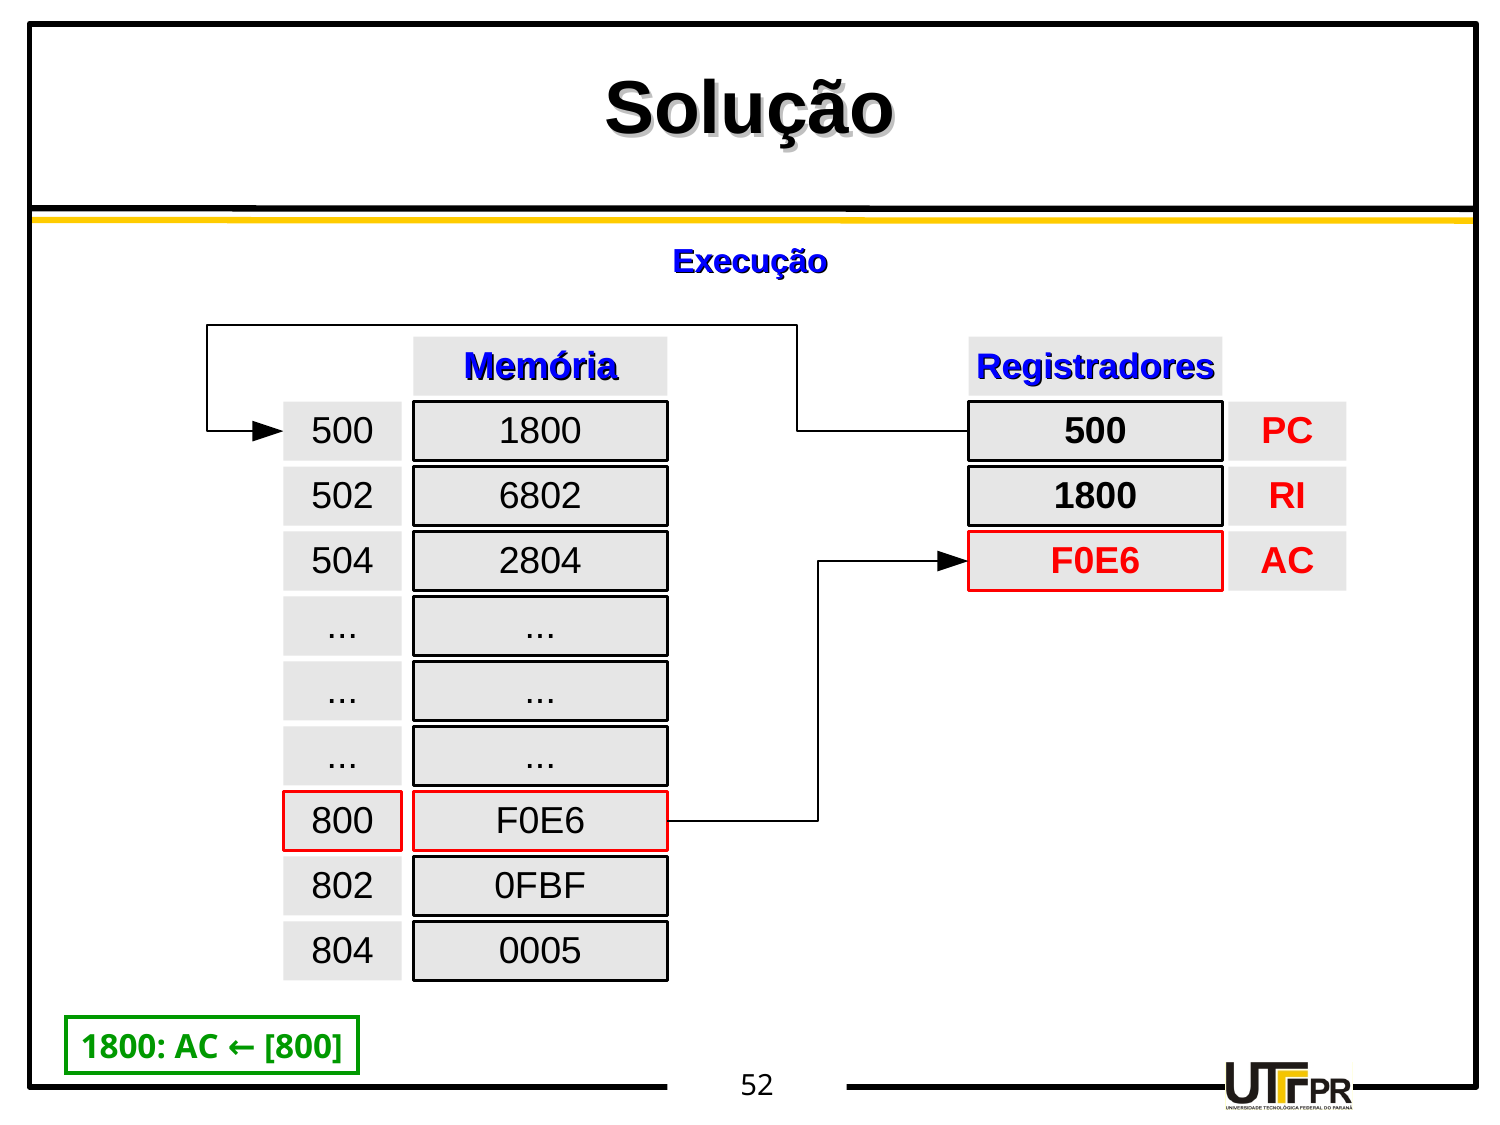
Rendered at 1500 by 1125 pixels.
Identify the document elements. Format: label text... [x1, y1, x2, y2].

text_box ... [413, 596, 668, 656]
text_box ... [283, 661, 402, 721]
text_box 1800 [968, 466, 1223, 526]
text_box F0E6 [968, 531, 1223, 591]
text_box AC [1228, 531, 1347, 591]
text_box 500 [968, 401, 1223, 461]
text_box ... [283, 726, 402, 786]
text_box PC [1228, 401, 1347, 461]
text_box ... [283, 596, 402, 656]
text_box 1800: AC ← [800] [65, 1017, 359, 1073]
text_box ... [413, 726, 668, 786]
text_box 1800 [413, 401, 668, 461]
text_box Execução [657, 231, 843, 287]
text_box Memória [413, 336, 668, 396]
text_box 800 [283, 791, 402, 851]
text_box ... [413, 661, 668, 721]
text_box 500 [283, 401, 402, 461]
title Solução [41, 65, 1459, 159]
text_box 804 [283, 921, 402, 981]
text_box 504 [283, 531, 402, 591]
picture [1225, 1062, 1353, 1110]
text_box 6802 [413, 466, 668, 526]
text_box 502 [283, 466, 402, 526]
text_box 802 [283, 856, 402, 916]
text_box 0005 [413, 921, 668, 981]
text_box RI [1228, 466, 1347, 526]
text_box F0E6 [413, 791, 668, 851]
text_box 0FBF [413, 856, 668, 916]
text_box Registradores [968, 336, 1223, 396]
text_box 2804 [413, 531, 668, 591]
